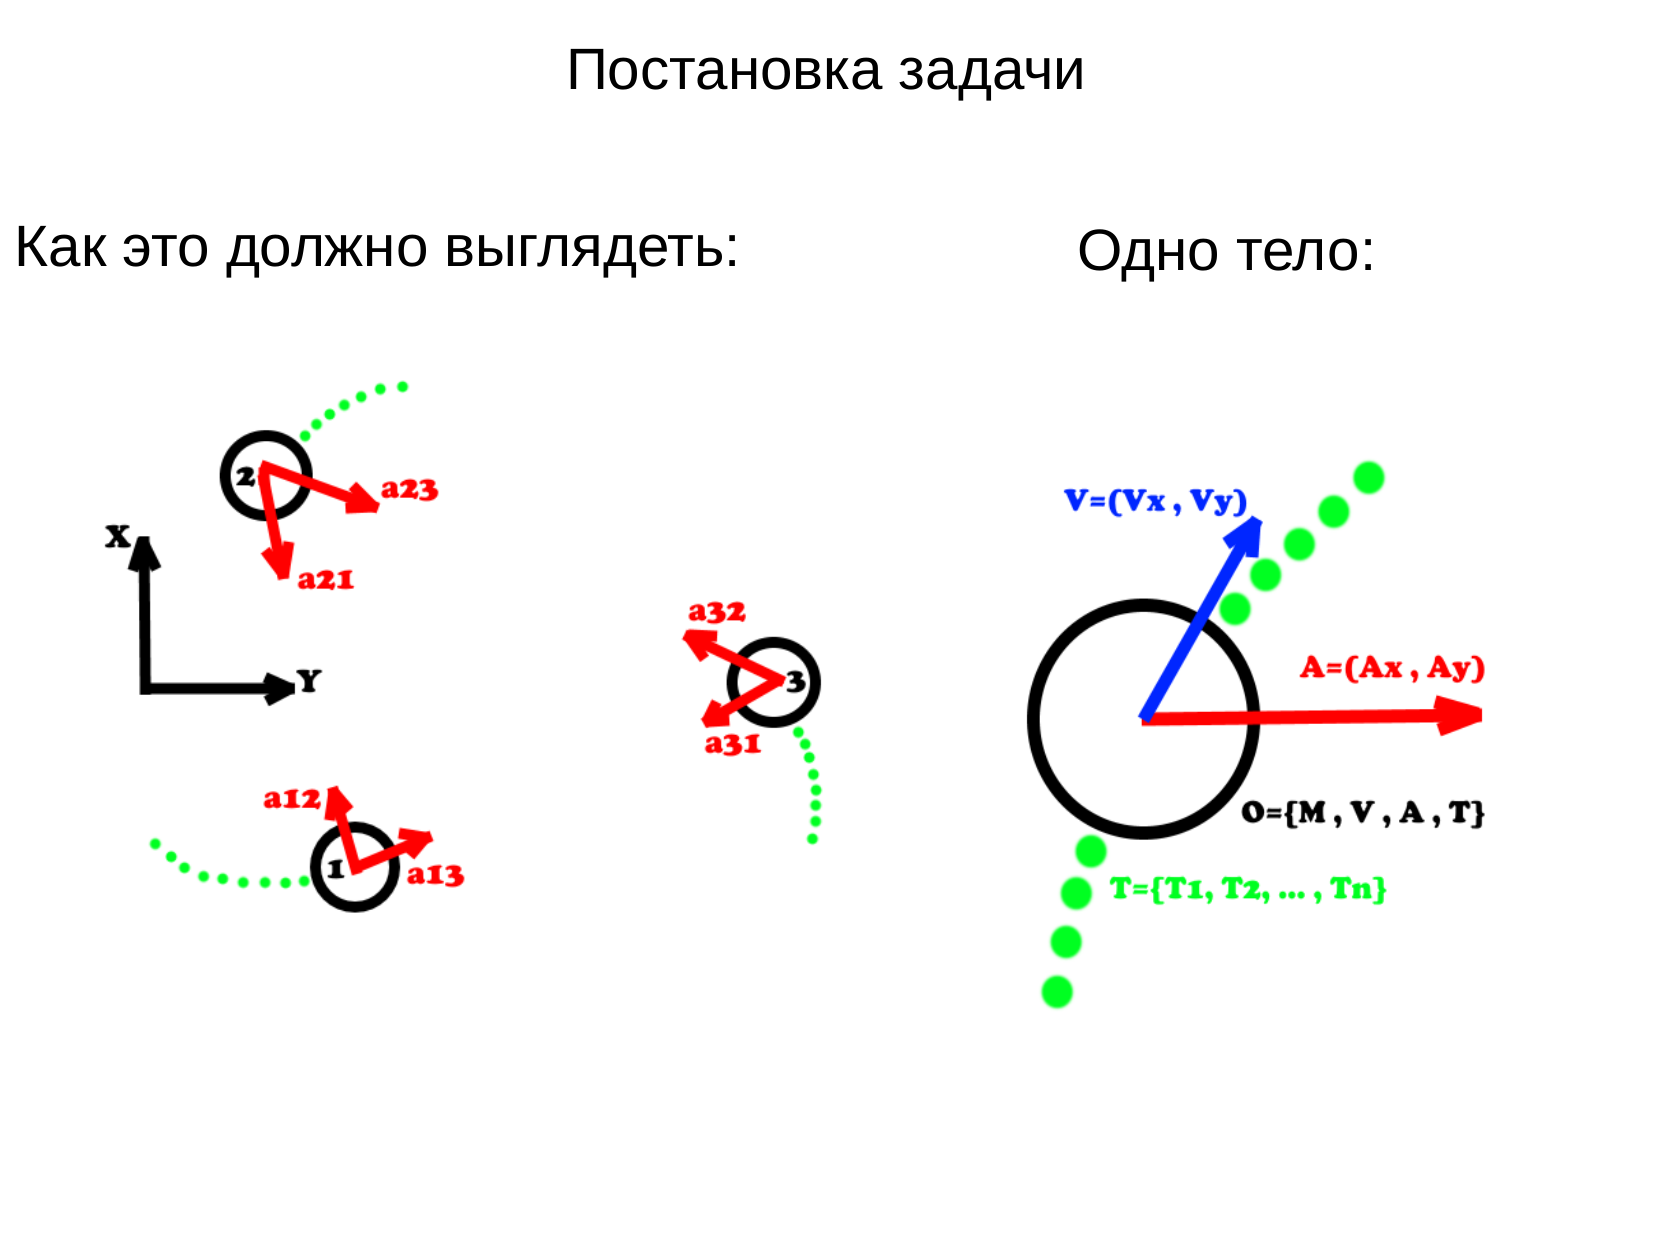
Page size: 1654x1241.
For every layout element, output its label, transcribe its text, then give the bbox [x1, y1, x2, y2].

picture [0, 287, 1565, 1093]
text_box Одно тело: [1062, 209, 1477, 295]
text_box Как это должно выглядеть: [0, 206, 1123, 287]
text_box Постановка задачи [264, 29, 1388, 110]
